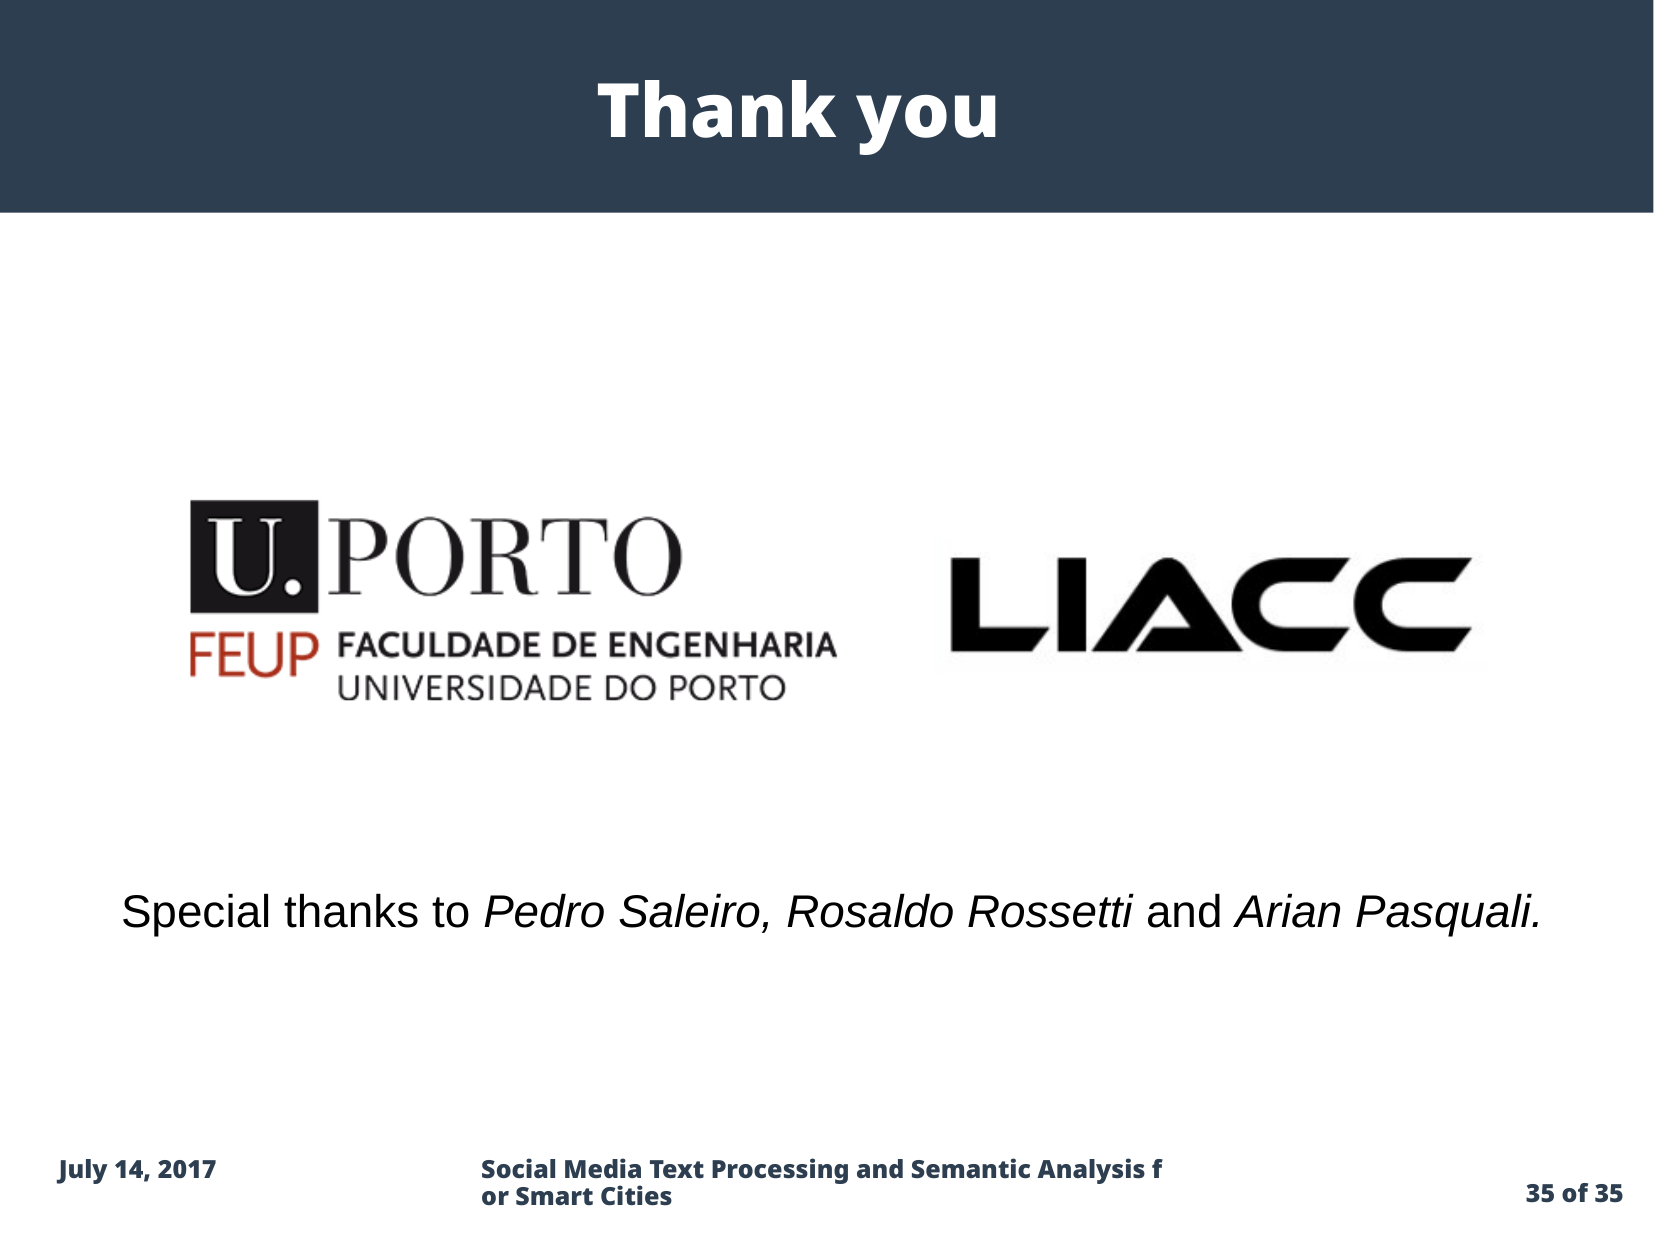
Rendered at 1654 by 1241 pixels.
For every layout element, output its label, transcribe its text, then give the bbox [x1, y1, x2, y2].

picture [934, 539, 1489, 674]
picture [177, 345, 851, 851]
title Thank you [596, 36, 1058, 180]
text_box Special thanks to Pedro Saleiro, Rosaldo Rossetti and Arian Pasquali. [106, 878, 1559, 945]
